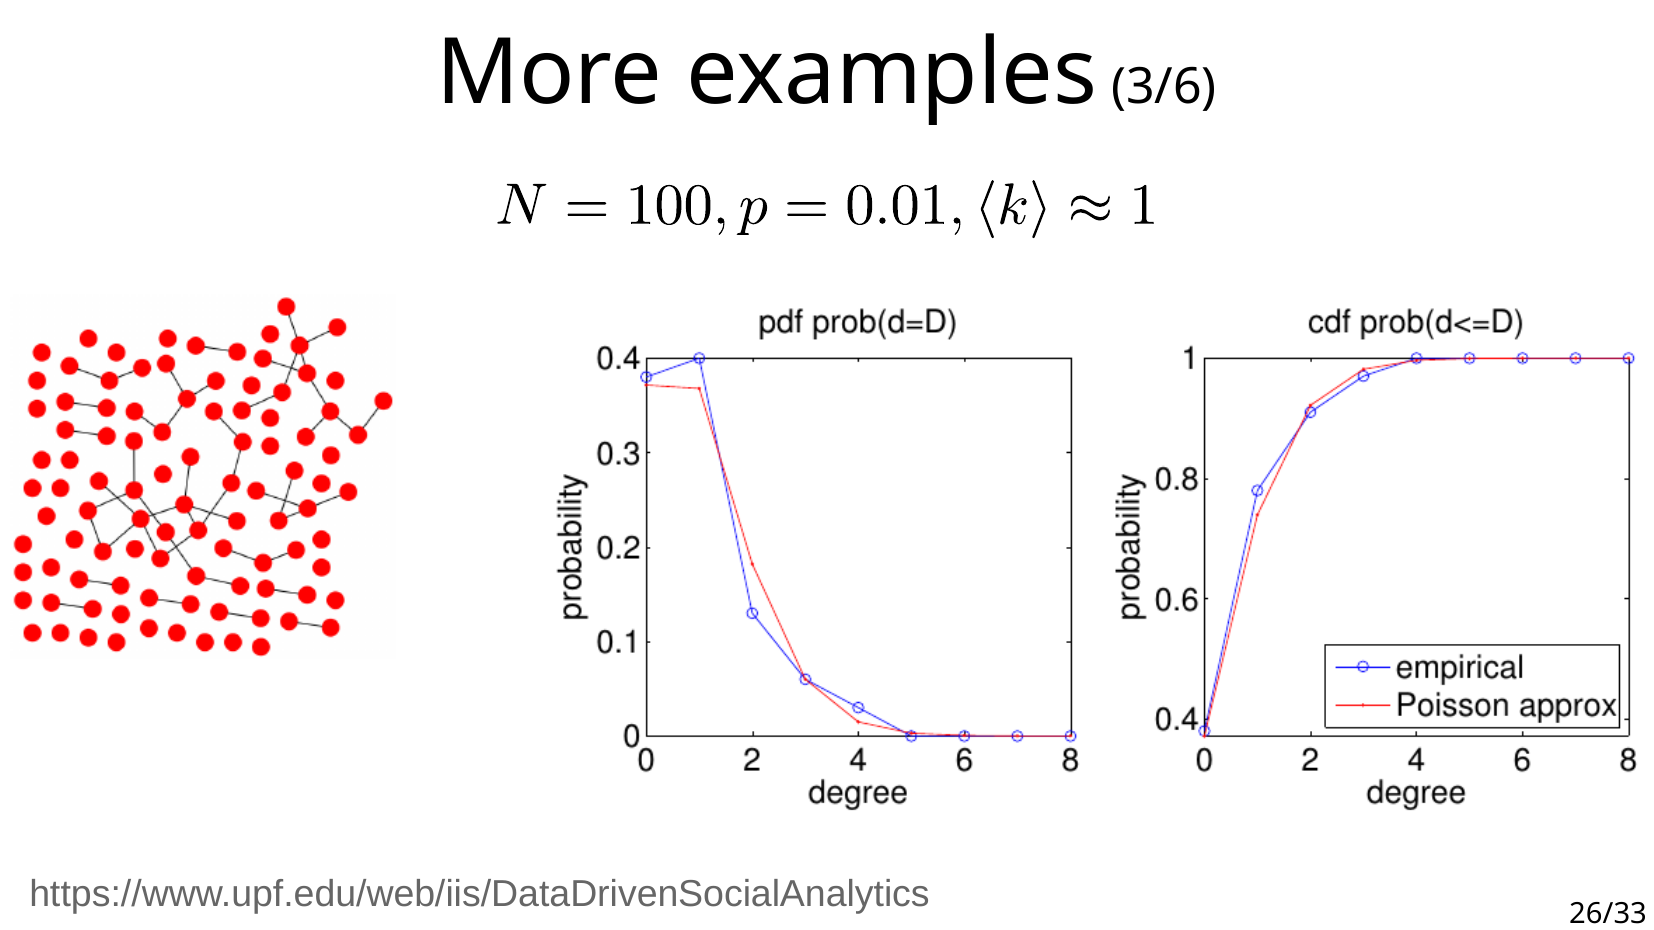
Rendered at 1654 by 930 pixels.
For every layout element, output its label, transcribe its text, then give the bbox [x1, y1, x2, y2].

text_box https://www.upf.edu/web/iis/DataDrivenSocialAnalytics [14, 864, 1051, 922]
picture [0, 275, 1653, 834]
title More examples (3/6) [82, 1, 1571, 135]
text_box [495, 180, 1159, 239]
